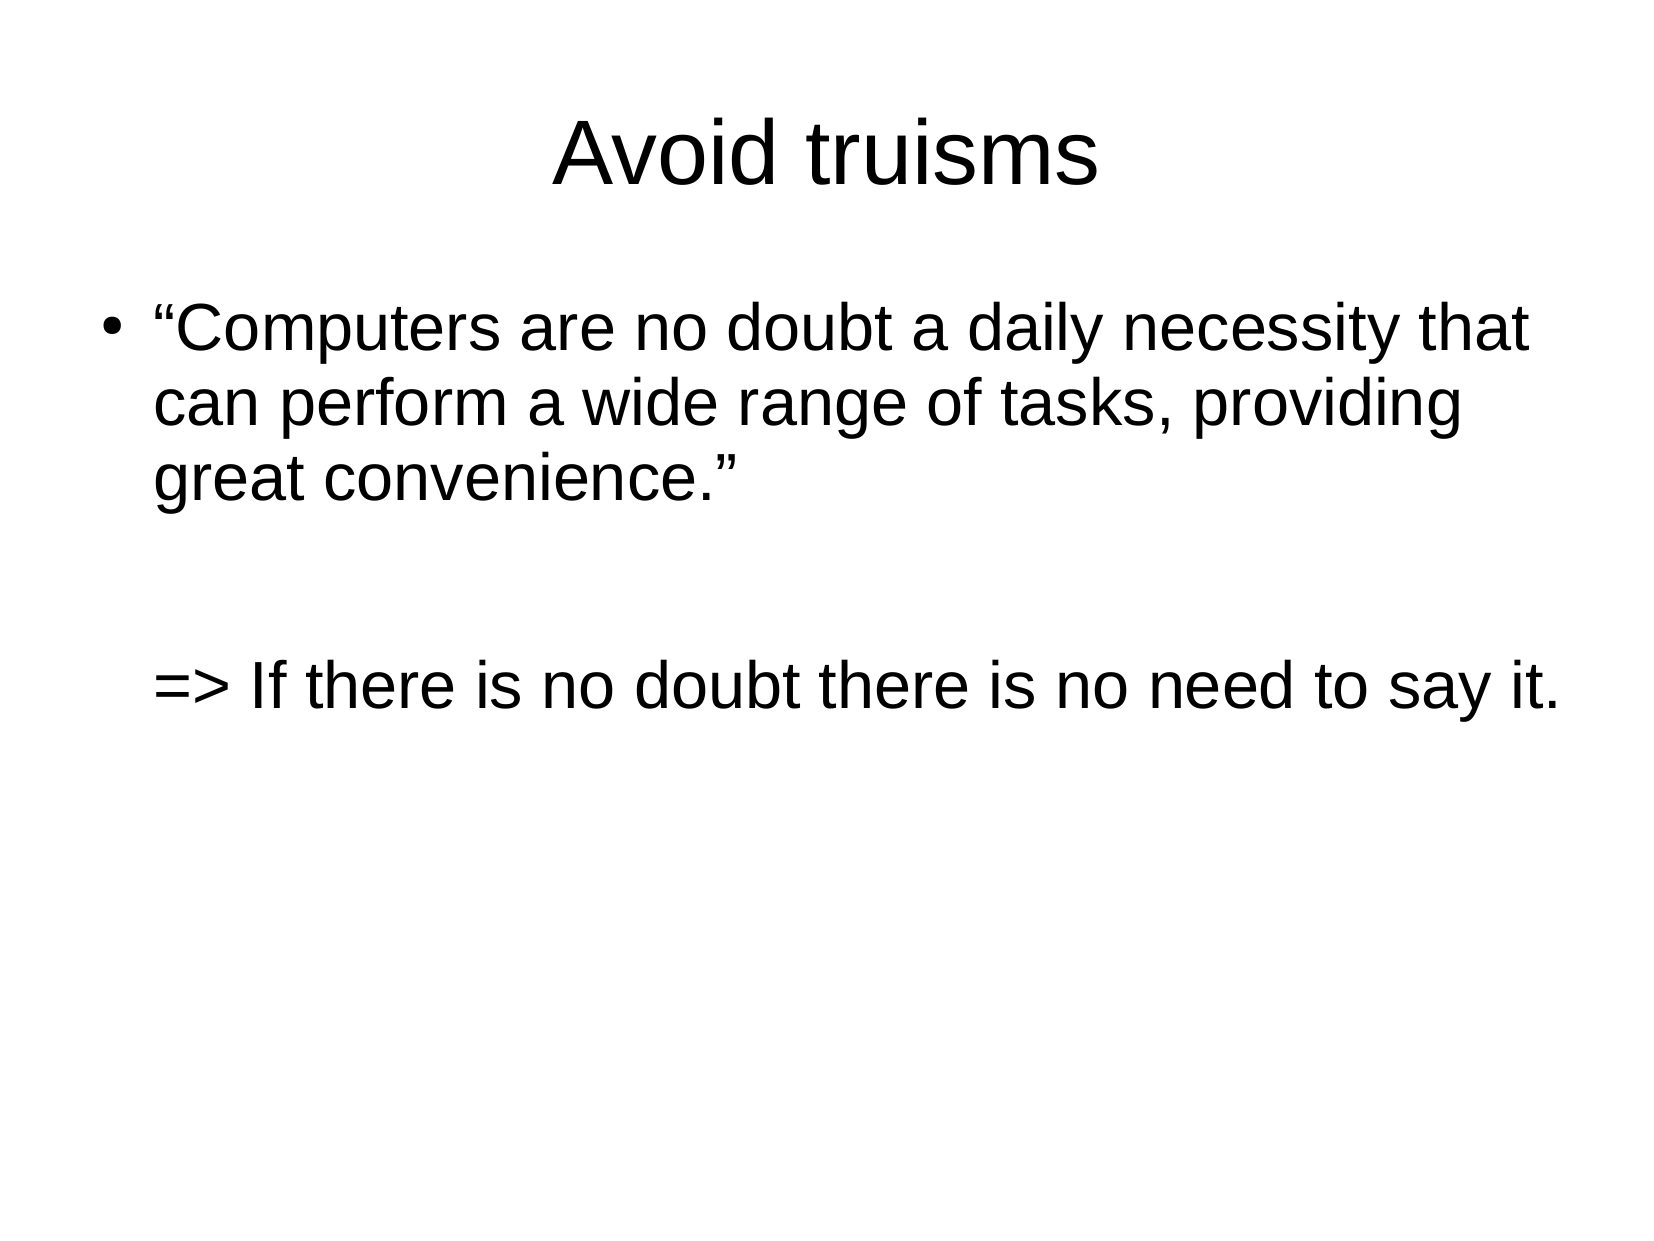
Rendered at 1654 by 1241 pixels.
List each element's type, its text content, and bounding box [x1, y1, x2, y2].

title Avoid truisms [82, 49, 1571, 257]
list “Computers are no doubt a daily necessity that can perform a wide range of tasks, providing great convenience.” => If there is no doubt there is no need to say it. [82, 290, 1571, 1010]
